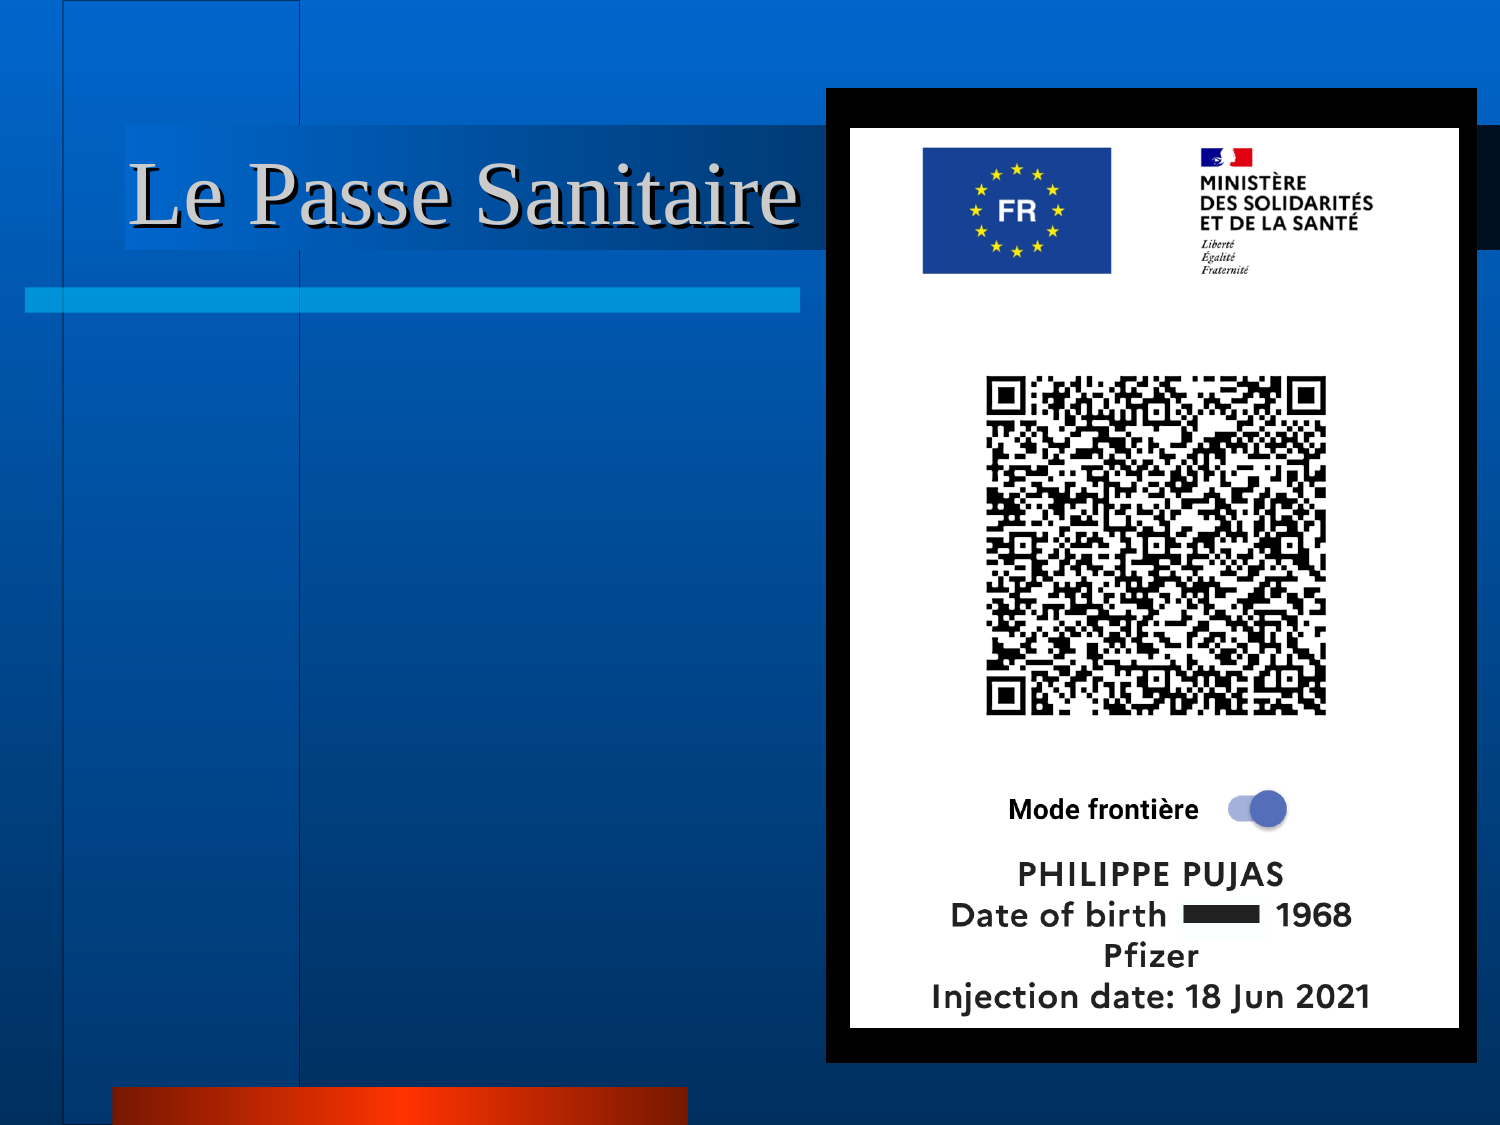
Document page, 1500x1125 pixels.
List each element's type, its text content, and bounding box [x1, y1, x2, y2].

title Le Passe Sanitaire [112, 99, 826, 288]
picture [850, 128, 1459, 1028]
text_box [826, 88, 1477, 1063]
